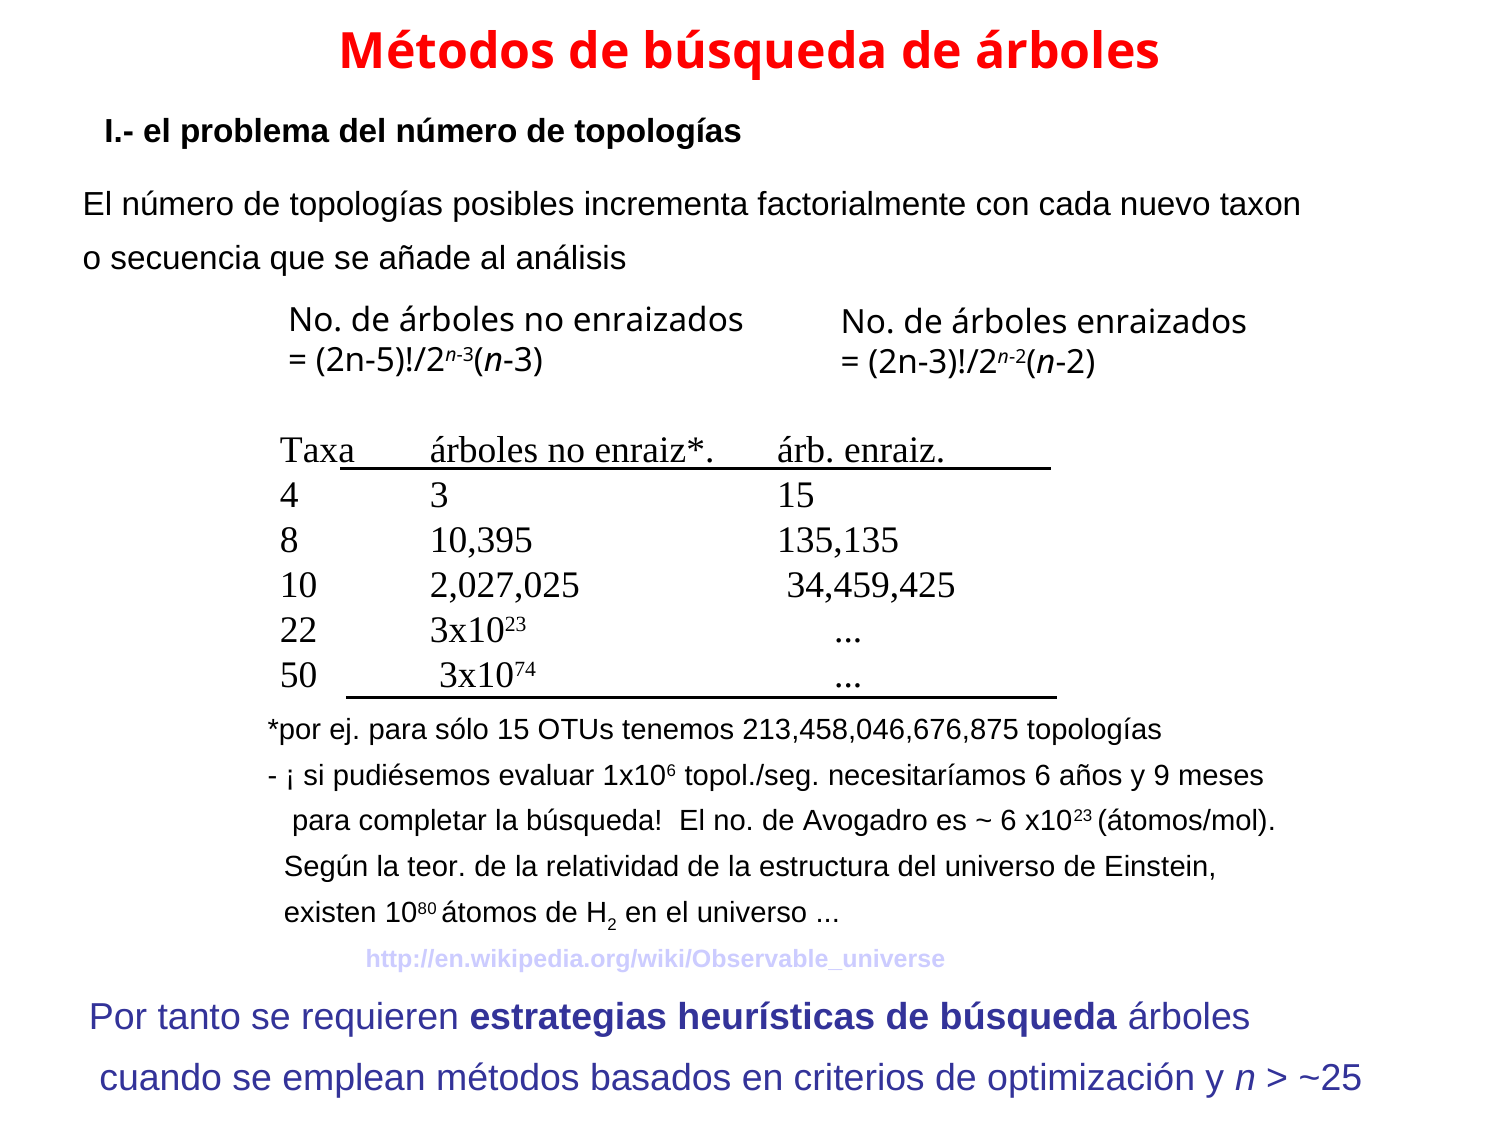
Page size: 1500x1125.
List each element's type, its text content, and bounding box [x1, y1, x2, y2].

text_box Por tanto se requieren estrategias heurísticas de búsqueda árboles cuando se emplean métodos basados en criterios de optimización y n > ~25 [74, 968, 1388, 1106]
text_box No. de árboles enraizados = (2n-3)!/2n-2(n-2) [825, 292, 1263, 389]
text_box I.- el problema del número de topologías [89, 101, 758, 158]
text_box *por ej. para sólo 15 OTUs tenemos 213,458,046,676,875 topologías - ¡ si pudiésemos evaluar 1x106 topol./seg. necesitaríamos 6 años y 9 meses para completar la búsqueda! El no. de Avogadro es ~ 6 x1023 (átomos/mol). Según la teor. de la relatividad de la estructura del universo de Einstein, existen 1080 átomos de H2 en el universo ... http://en.wikipedia.org/wiki/Observable_universe [161, 692, 1292, 981]
text_box El número de topologías posibles incrementa factorialmente con cada nuevo taxon o secuencia que se añade al análisis [68, 160, 1319, 285]
text_box No. de árboles no enraizados = (2n-5)!/2n-3(n-3) [273, 290, 760, 386]
text_box Taxa árboles no enraiz*. árb. enraiz. 4 3 15 8 10,395 135,135 10 2,027,025 34,459,425 22 3x1023 ... 50 3x1074 ... [265, 417, 1121, 692]
text_box Métodos de búsqueda de árboles [323, 11, 1176, 87]
